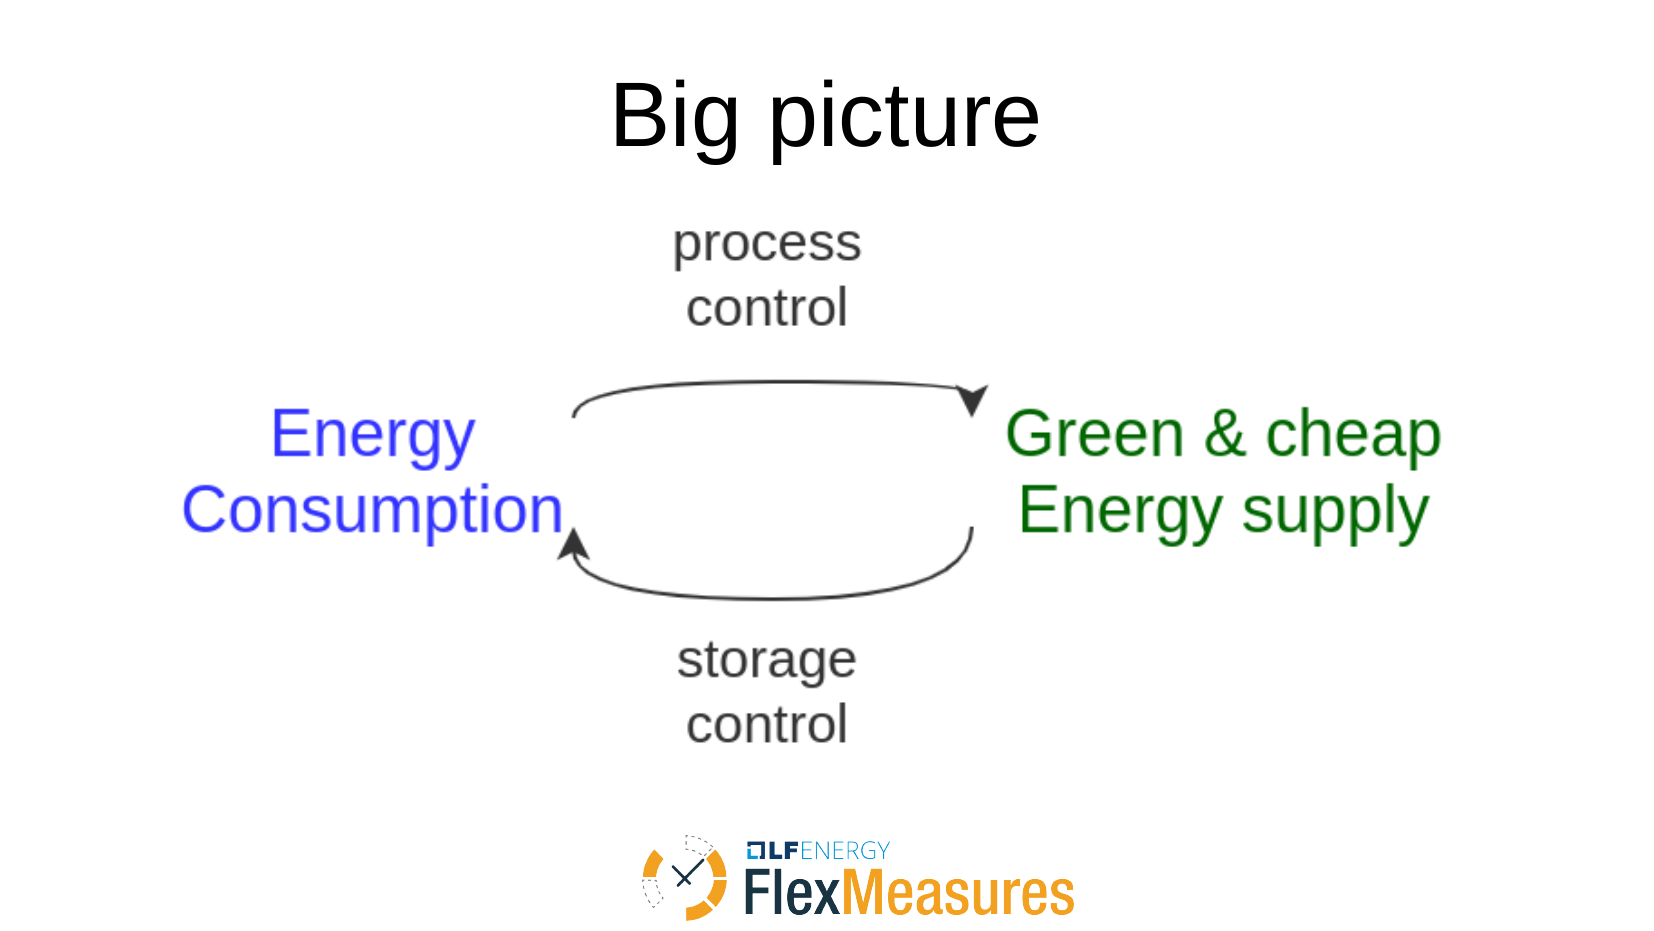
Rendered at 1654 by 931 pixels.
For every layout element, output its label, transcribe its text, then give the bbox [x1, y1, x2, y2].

title Big picture [82, 37, 1571, 193]
picture [181, 210, 1481, 751]
picture [642, 835, 1074, 921]
